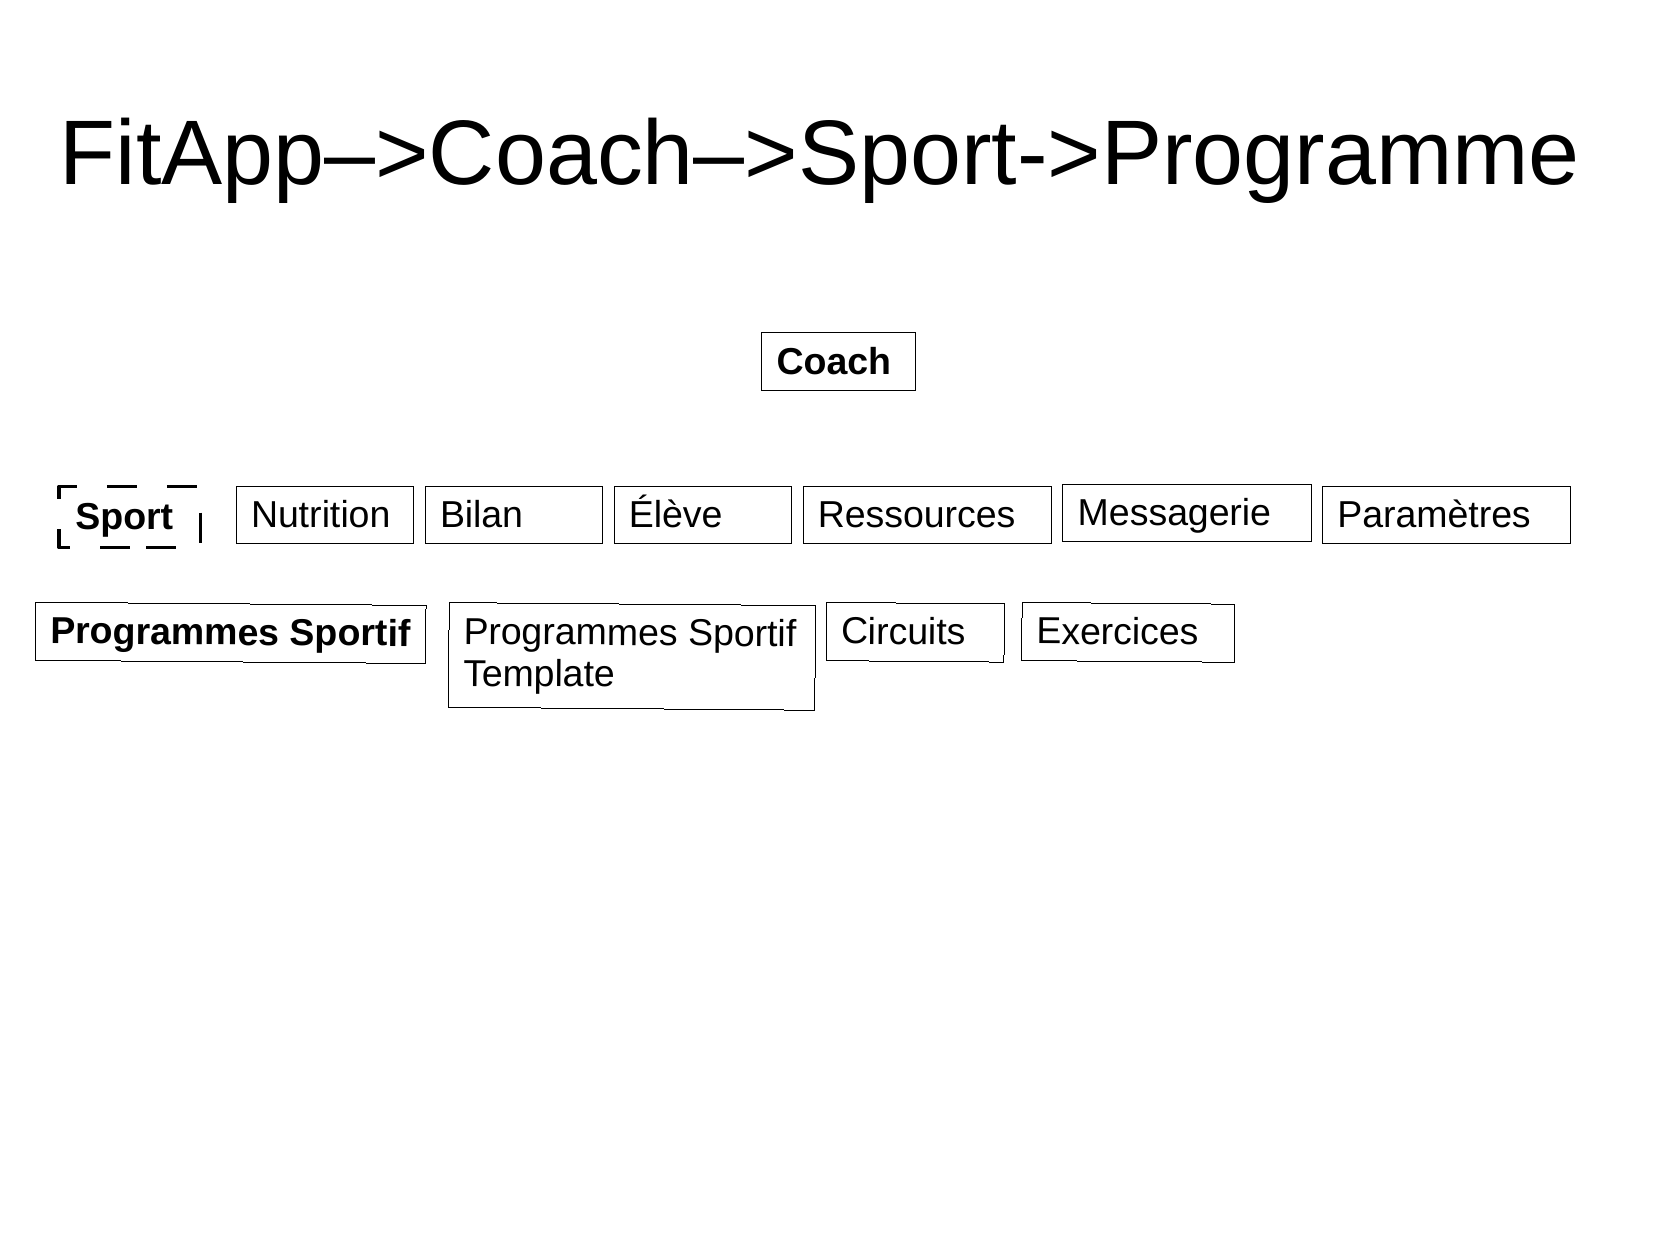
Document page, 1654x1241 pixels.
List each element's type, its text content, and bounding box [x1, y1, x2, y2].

text_box Ressources [803, 486, 1052, 544]
text_box Sport [59, 486, 201, 548]
text_box Exercices [1021, 602, 1235, 663]
text_box Programmes Sportif [35, 602, 427, 664]
text_box Circuits [826, 602, 1005, 663]
text_box Coach [761, 332, 916, 391]
text_box Programmes Sportif Template [448, 602, 816, 711]
text_box Paramètres [1322, 486, 1571, 544]
text_box Messagerie [1062, 484, 1312, 542]
text_box Bilan [425, 486, 603, 544]
text_box Nutrition [236, 486, 414, 544]
title FitApp–>Coach–>Sport->Programme [59, 49, 1583, 257]
text_box Élève [614, 486, 792, 544]
